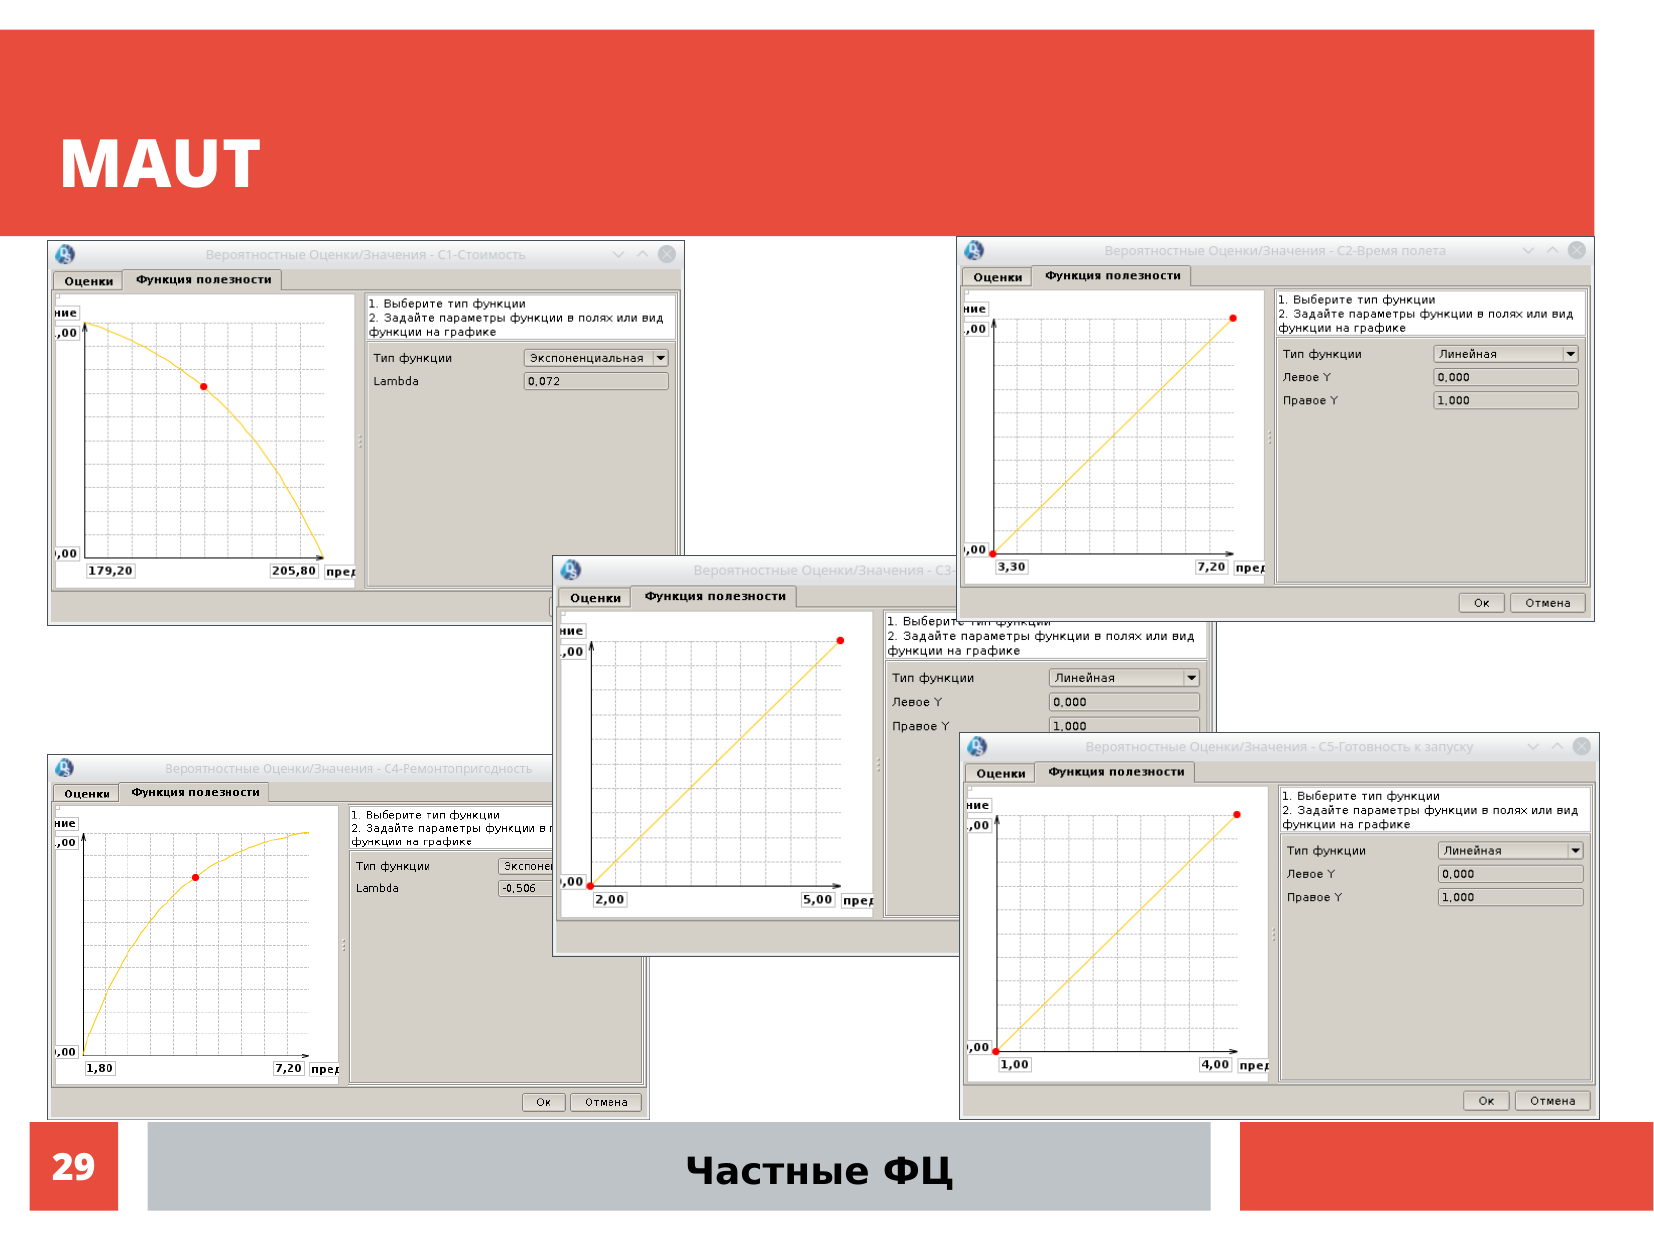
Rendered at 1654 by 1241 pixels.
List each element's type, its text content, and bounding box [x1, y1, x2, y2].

title Частные ФЦ [685, 1133, 1453, 1193]
title MAUT [59, 59, 1595, 207]
picture [47, 236, 1600, 1120]
